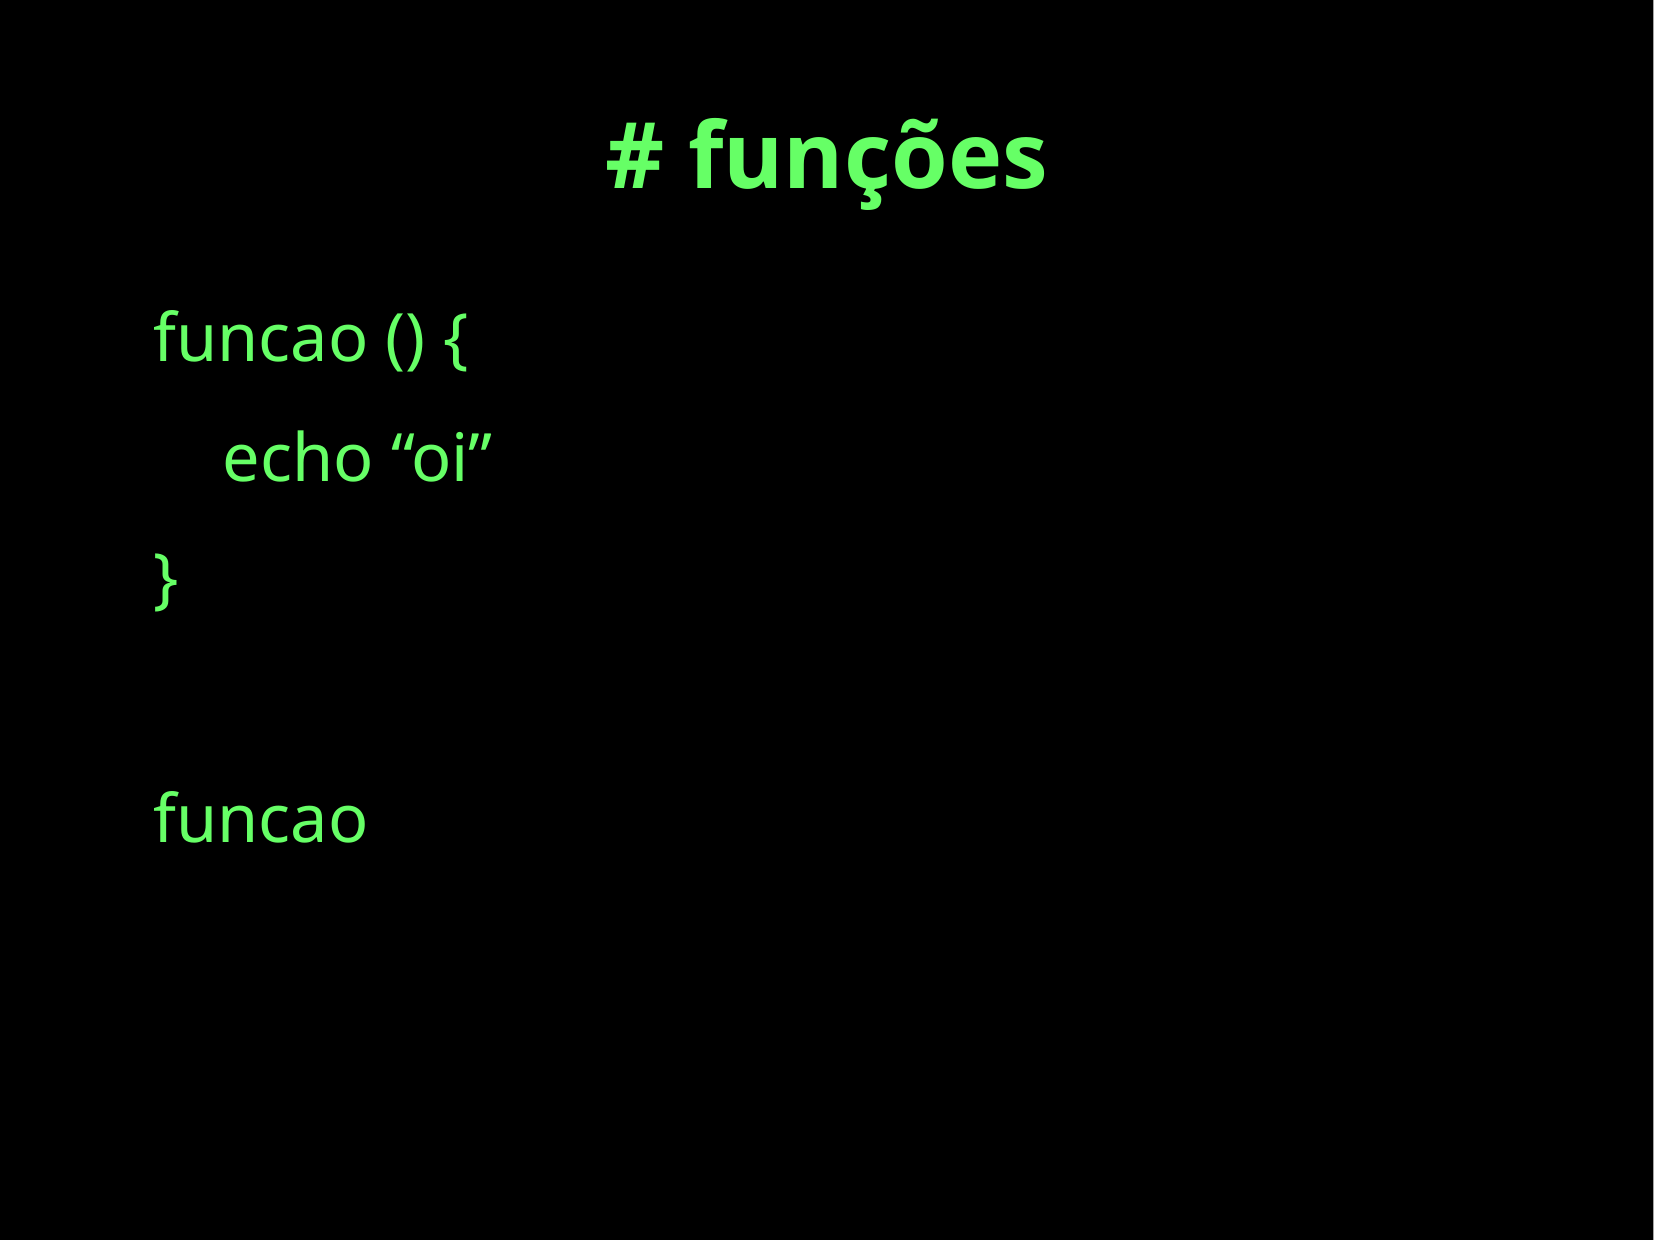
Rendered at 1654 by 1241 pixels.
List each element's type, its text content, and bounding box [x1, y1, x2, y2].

title # funções [82, 49, 1571, 257]
list funcao () { echo “oi” } funcao [82, 290, 1571, 1010]
